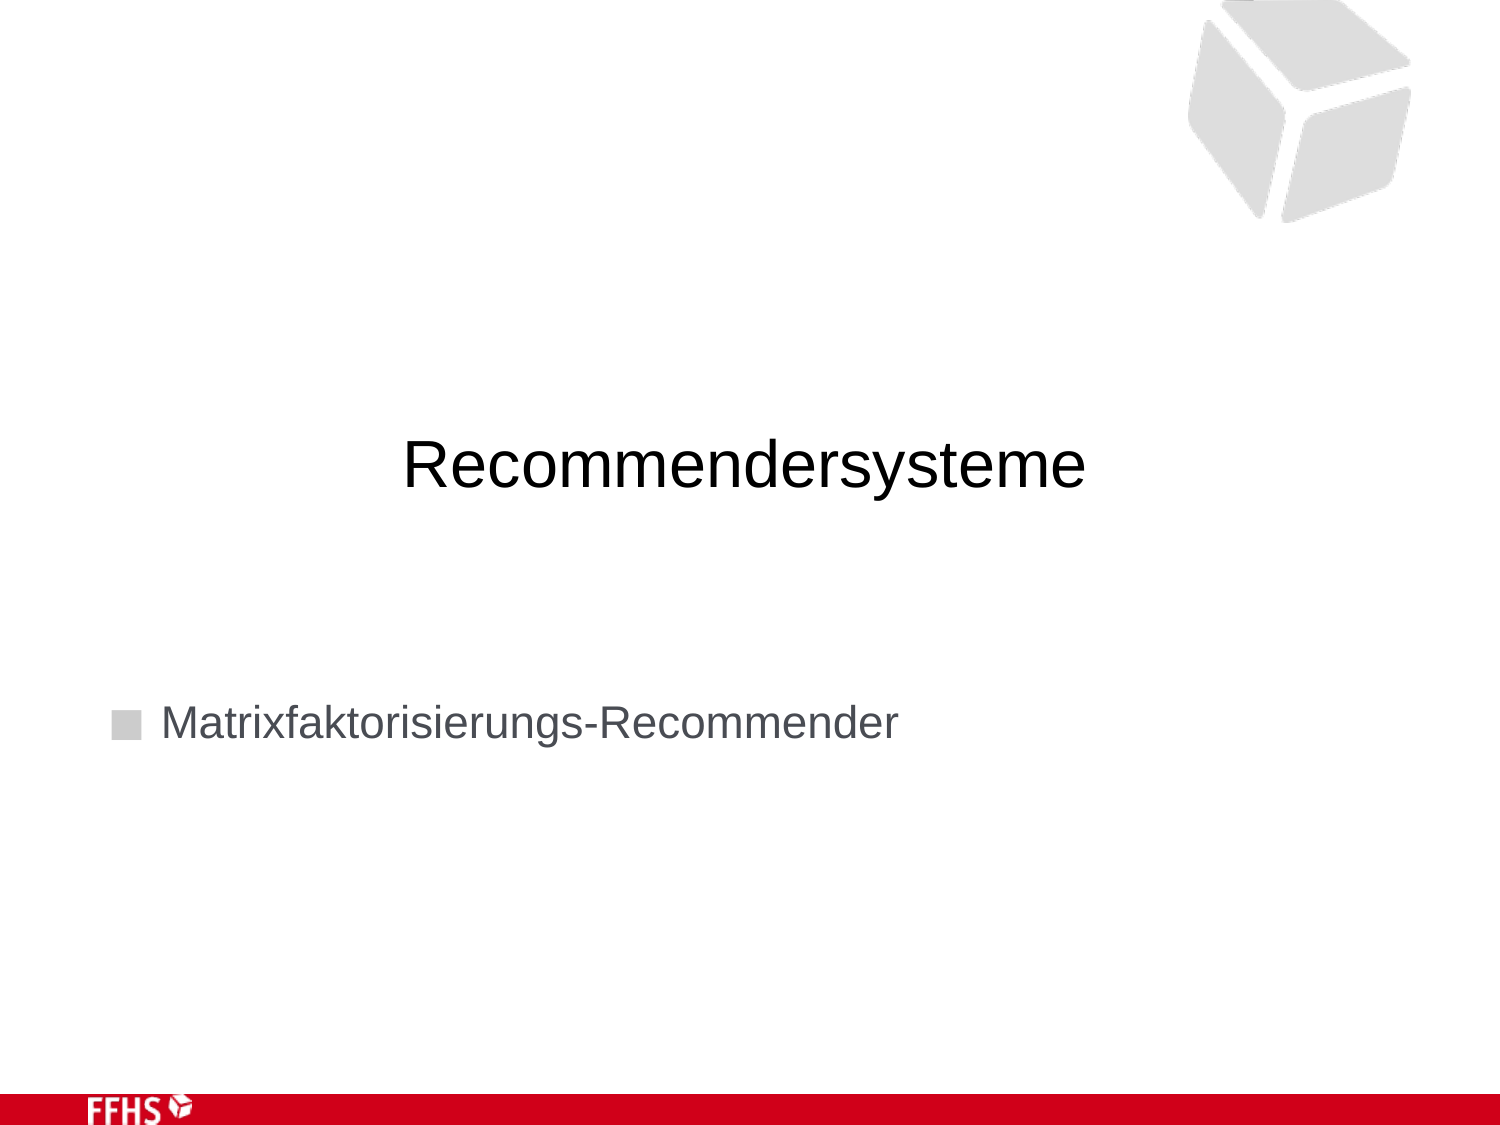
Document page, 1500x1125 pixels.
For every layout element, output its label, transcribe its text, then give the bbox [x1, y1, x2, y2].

picture [0, 1094, 1500, 1125]
title Recommendersysteme [95, 352, 1396, 577]
list Matrixfaktorisierungs-Recommender [90, 692, 1388, 774]
picture [1188, 0, 1411, 223]
